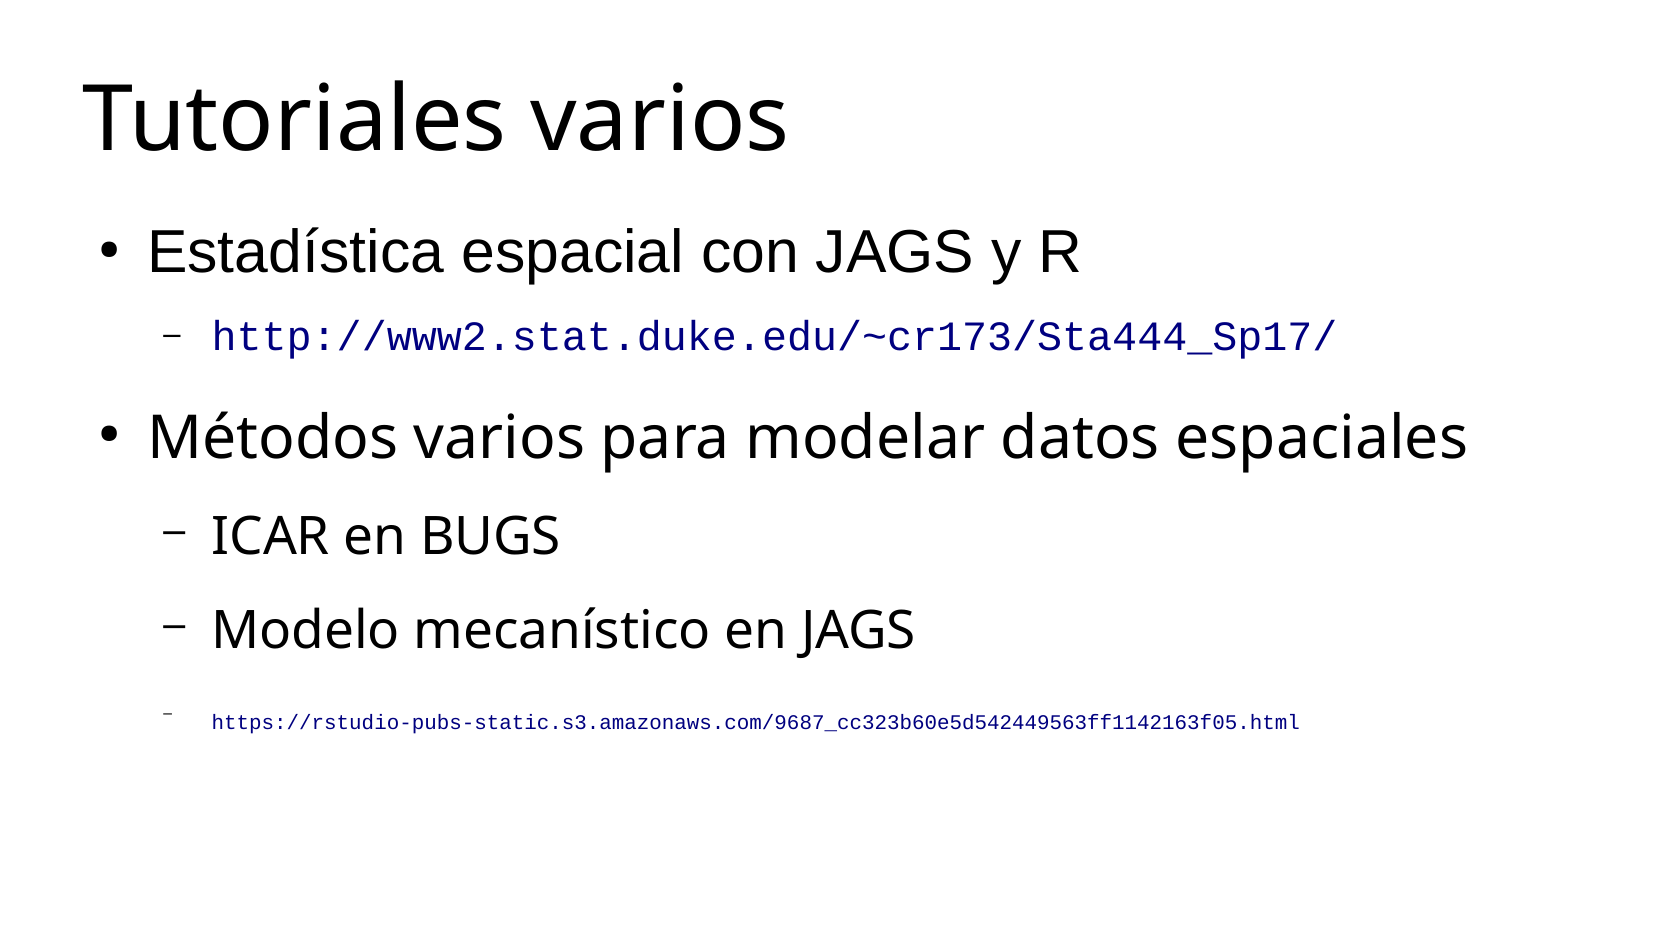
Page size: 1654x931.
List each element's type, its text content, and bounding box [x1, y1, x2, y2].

title Tutoriales varios [82, 37, 1571, 193]
list Estadística espacial con JAGS y R http://www2.stat.duke.edu/~cr173/Sta444_Sp17/ Métodos varios para modelar datos espaciales ICAR en BUGS Modelo mecanístico en JAGS https://rstudio-pubs-static.s3.amazonaws.com/9687_cc323b60e5d542449563ff1142163f05.html [82, 217, 1571, 758]
